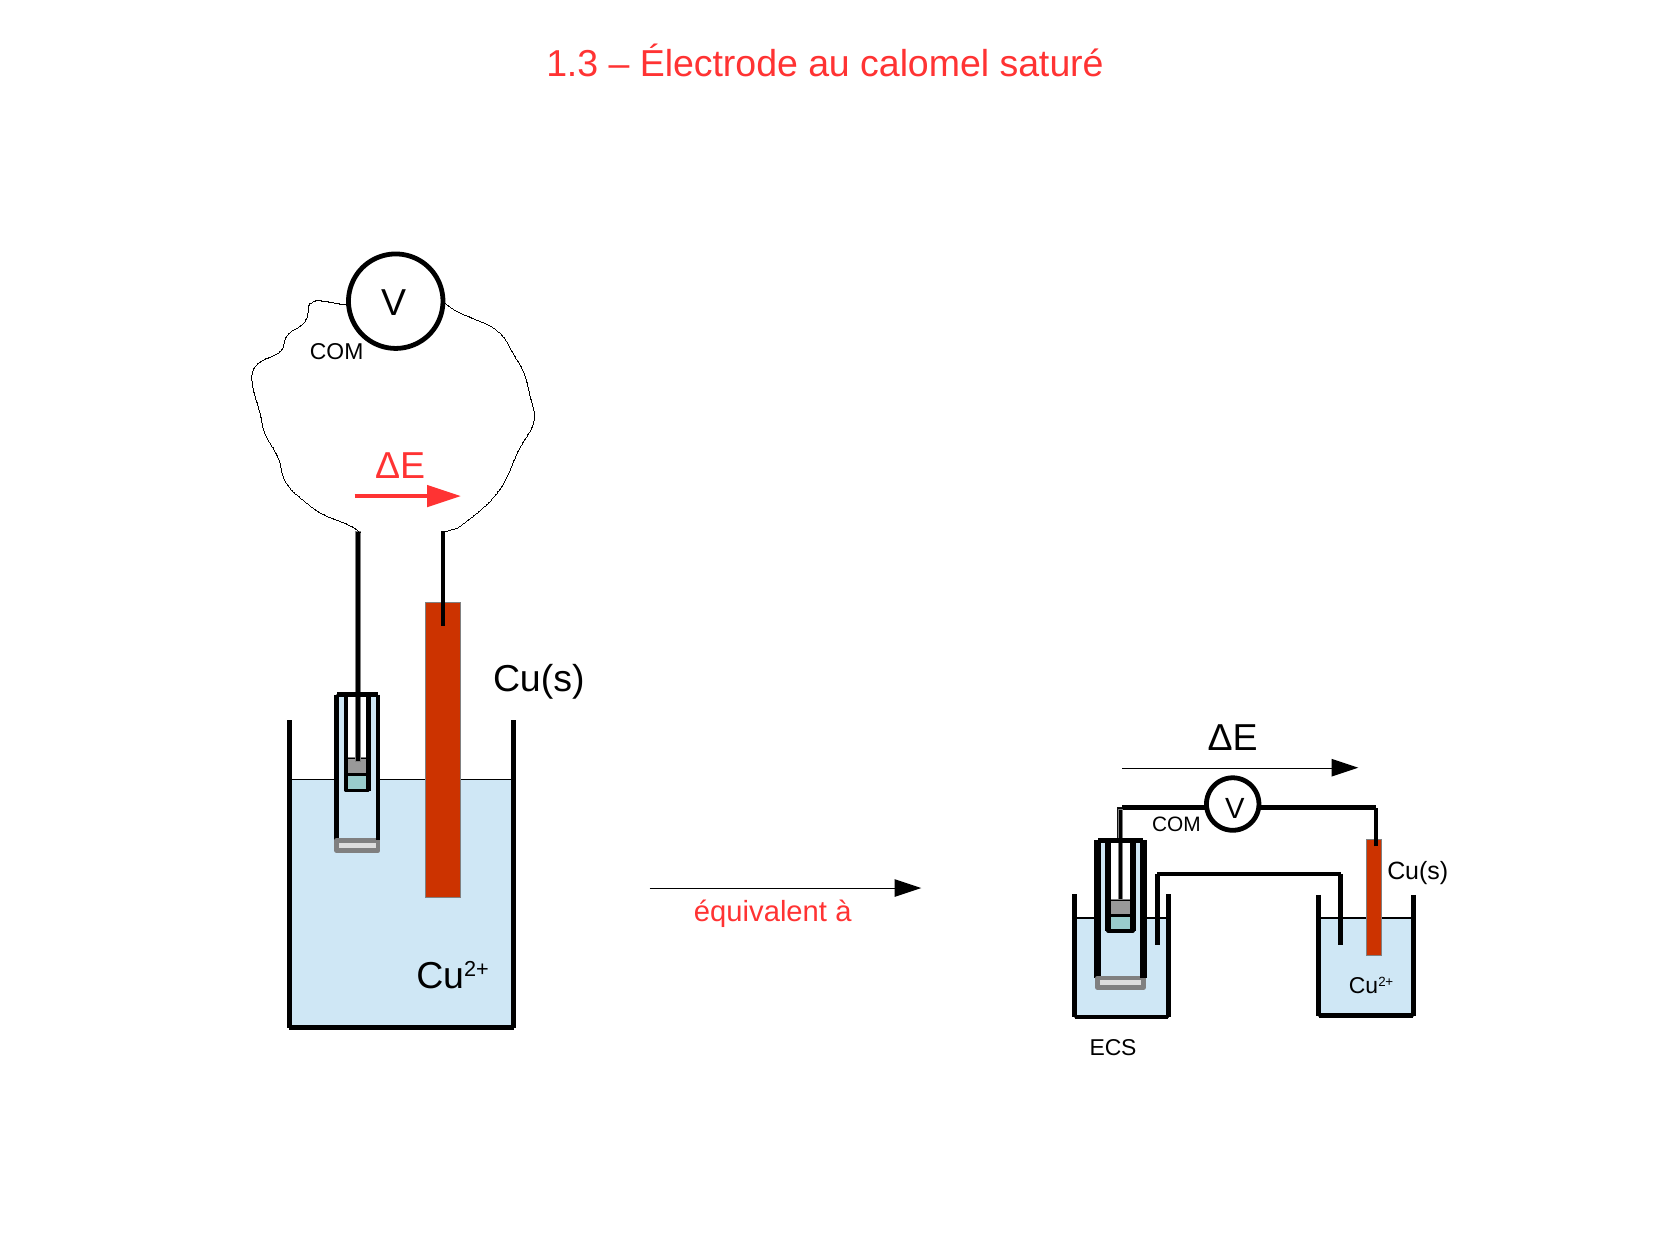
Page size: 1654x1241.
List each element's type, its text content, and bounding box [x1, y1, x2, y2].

text_box Cu(s) [1372, 849, 1465, 893]
text_box Cu2+ [401, 947, 508, 1004]
text_box ΔE [1192, 708, 1276, 766]
text_box [1206, 790, 1210, 805]
text_box V [366, 273, 414, 331]
text_box [292, 602, 511, 1025]
text_box V [1210, 784, 1260, 832]
text_box [355, 531, 361, 692]
text_box [1321, 839, 1411, 1013]
text_box 1.3 – Électrode au calomel saturé [531, 35, 1134, 95]
text_box COM [295, 331, 390, 373]
text_box [1215, 777, 1250, 784]
text_box équivalent à [679, 888, 880, 945]
text_box COM [1137, 805, 1223, 844]
text_box Cu2+ [1334, 965, 1412, 1007]
text_box [348, 253, 443, 349]
text_box [1117, 807, 1123, 838]
text_box ECS [1074, 1027, 1158, 1069]
text_box Cu(s) [478, 649, 603, 707]
text_box ΔE [360, 437, 443, 494]
text_box [1077, 843, 1166, 1015]
